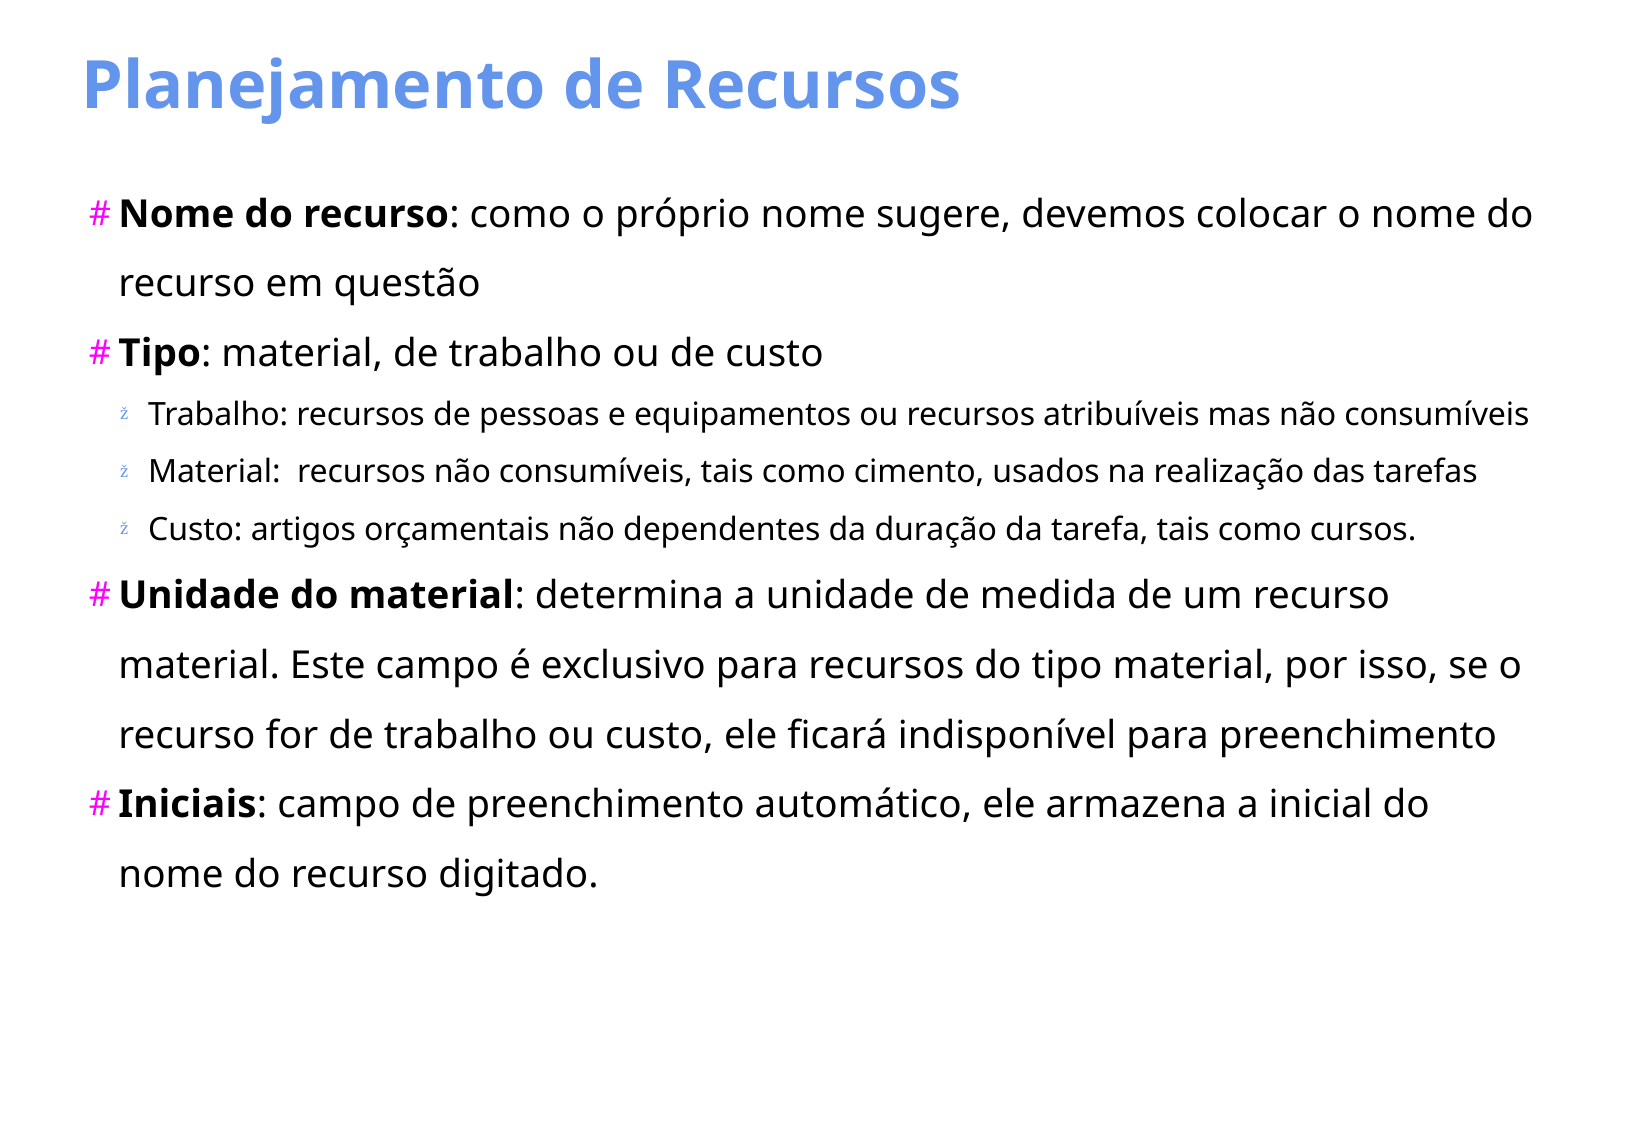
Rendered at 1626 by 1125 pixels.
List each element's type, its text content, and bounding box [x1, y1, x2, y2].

list Nome do recurso: como o próprio nome sugere, devemos colocar o nome do recurso em questão Tipo: material, de trabalho ou de custo Trabalho: recursos de pessoas e equipamentos ou recursos atribuíveis mas não consumíveis Material: recursos não consumíveis, tais como cimento, usados na realização das tarefas Custo: artigos orçamentais não dependentes da duração da tarefa, tais como cursos. Unidade do material: determina a unidade de medida de um recurso material. Este campo é exclusivo para recursos do tipo material, por isso, se o recurso for de trabalho ou custo, ele ficará indisponível para preenchimento Iniciais: campo de preenchimento automático, ele armazena a inicial do nome do recurso digitado. [81, 165, 1544, 1016]
title Planejamento de Recursos [81, 41, 1544, 122]
